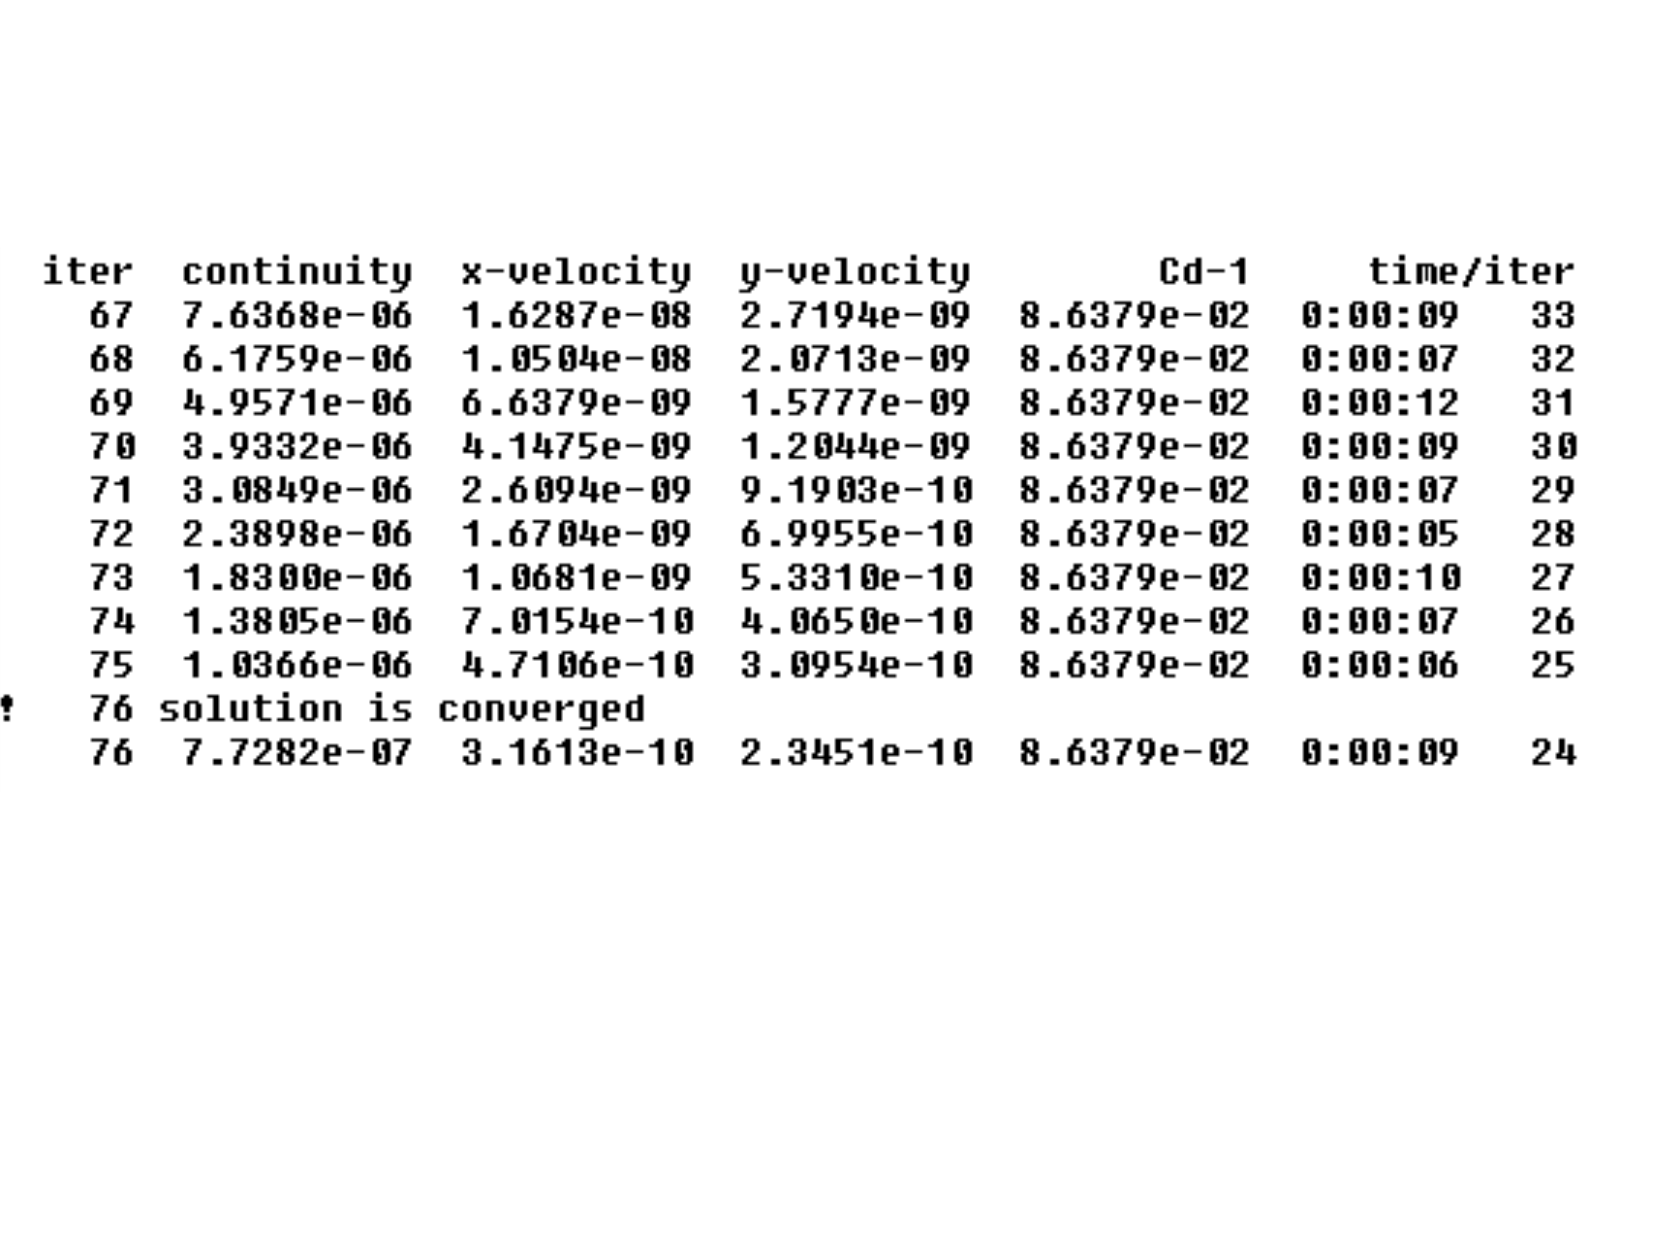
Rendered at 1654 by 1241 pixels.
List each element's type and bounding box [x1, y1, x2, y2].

picture [0, 247, 1589, 792]
